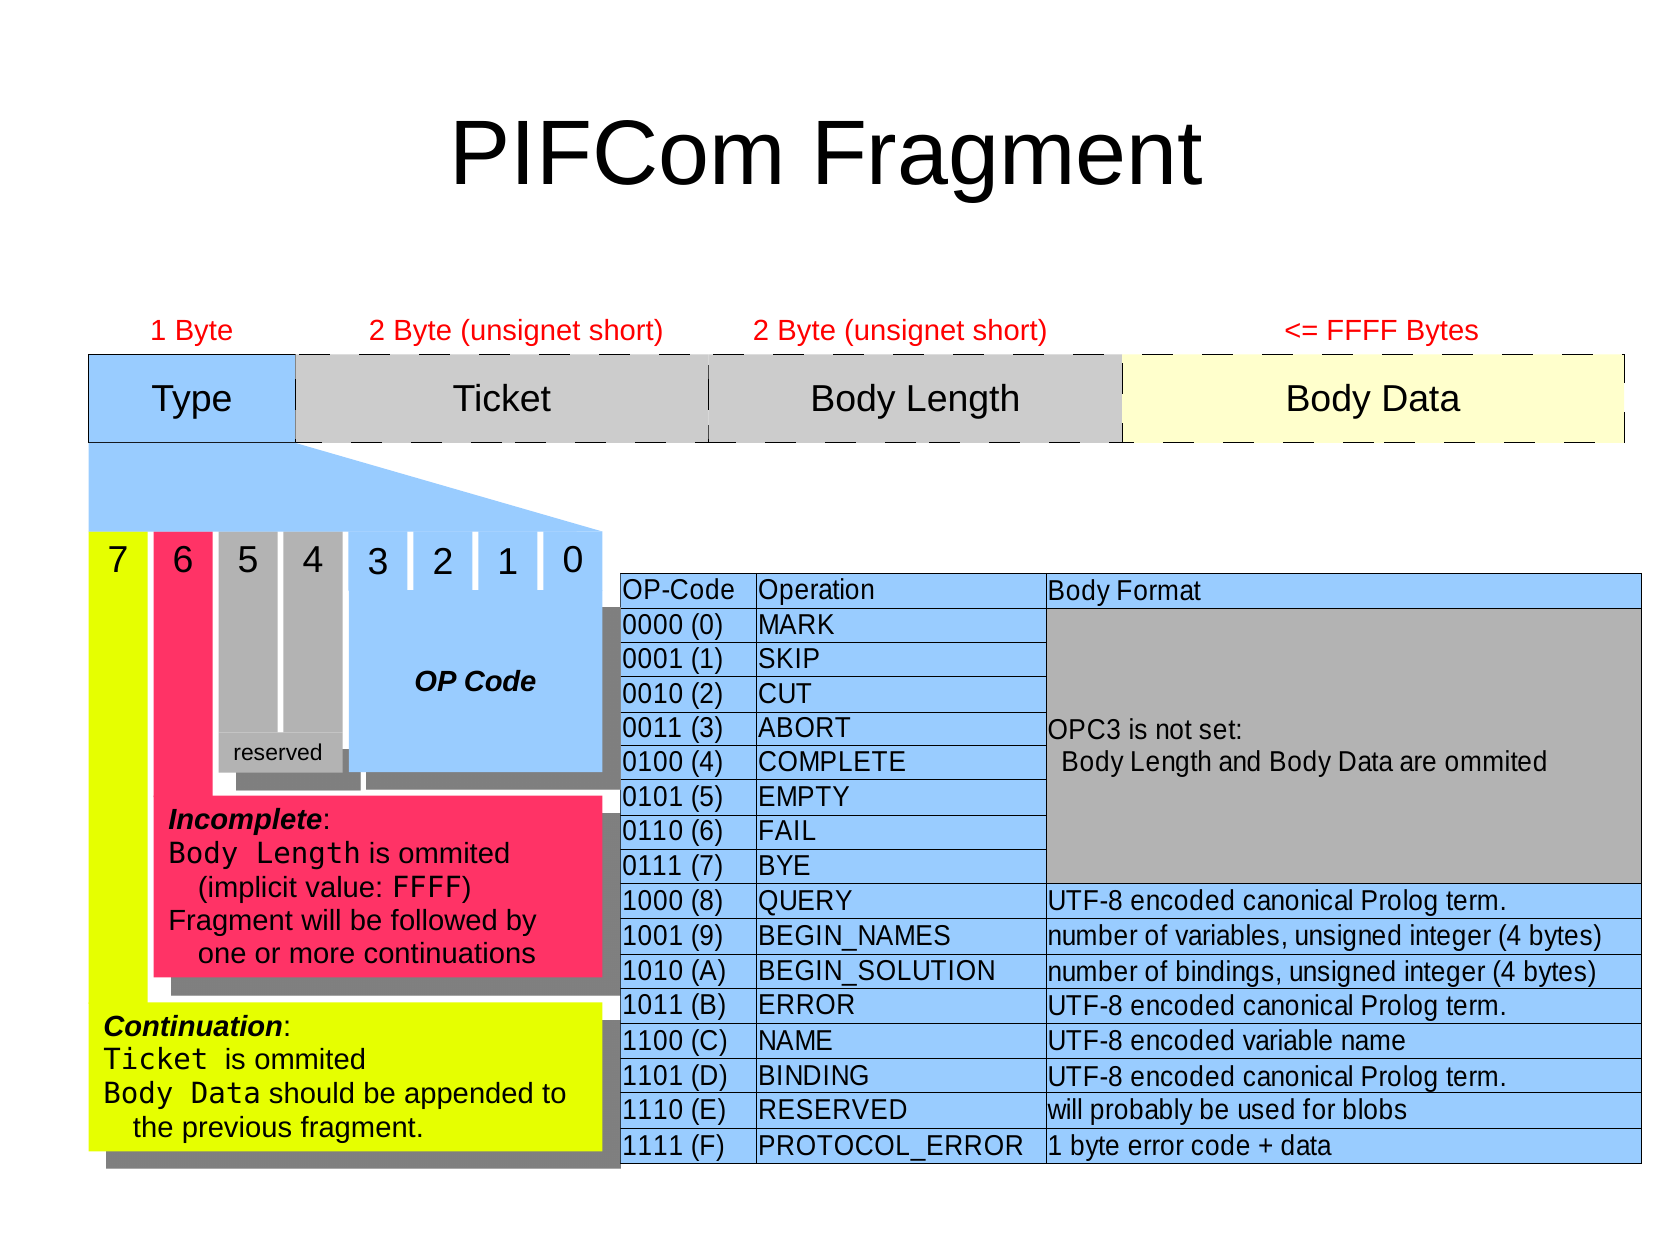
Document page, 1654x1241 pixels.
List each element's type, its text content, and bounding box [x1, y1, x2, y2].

text_box <= FFFF Bytes [1269, 306, 1494, 355]
text_box 3 [348, 532, 408, 590]
text_box Body Length [708, 354, 1122, 443]
text_box 6 [153, 532, 213, 795]
text_box OP Code [348, 590, 603, 773]
text_box Incomplete: Body Length is ommited (implicit value: FFFF) Fragment will be followed by one or more continuations [153, 795, 603, 978]
text_box 1 Byte [135, 306, 248, 355]
text_box 1 [478, 532, 538, 590]
title PIFCom Fragment [82, 49, 1571, 257]
text_box Ticket [295, 354, 708, 443]
text_box 4 [283, 532, 343, 732]
text_box 2 Byte (unsignet short) [738, 306, 1063, 355]
text_box 0 [543, 532, 603, 590]
text_box 5 [218, 532, 278, 732]
text_box reserved [218, 732, 343, 773]
text_box 2 Byte (unsignet short) [354, 306, 679, 355]
text_box Type [88, 354, 295, 442]
text_box Body Data [1122, 354, 1625, 443]
text_box 7 [88, 532, 148, 1002]
chart [620, 572, 1643, 1166]
text_box [88, 442, 603, 532]
text_box 2 [413, 532, 473, 590]
text_box Continuation: Ticket is ommited Body Data should be appended to the previous fragment. [88, 1002, 603, 1152]
